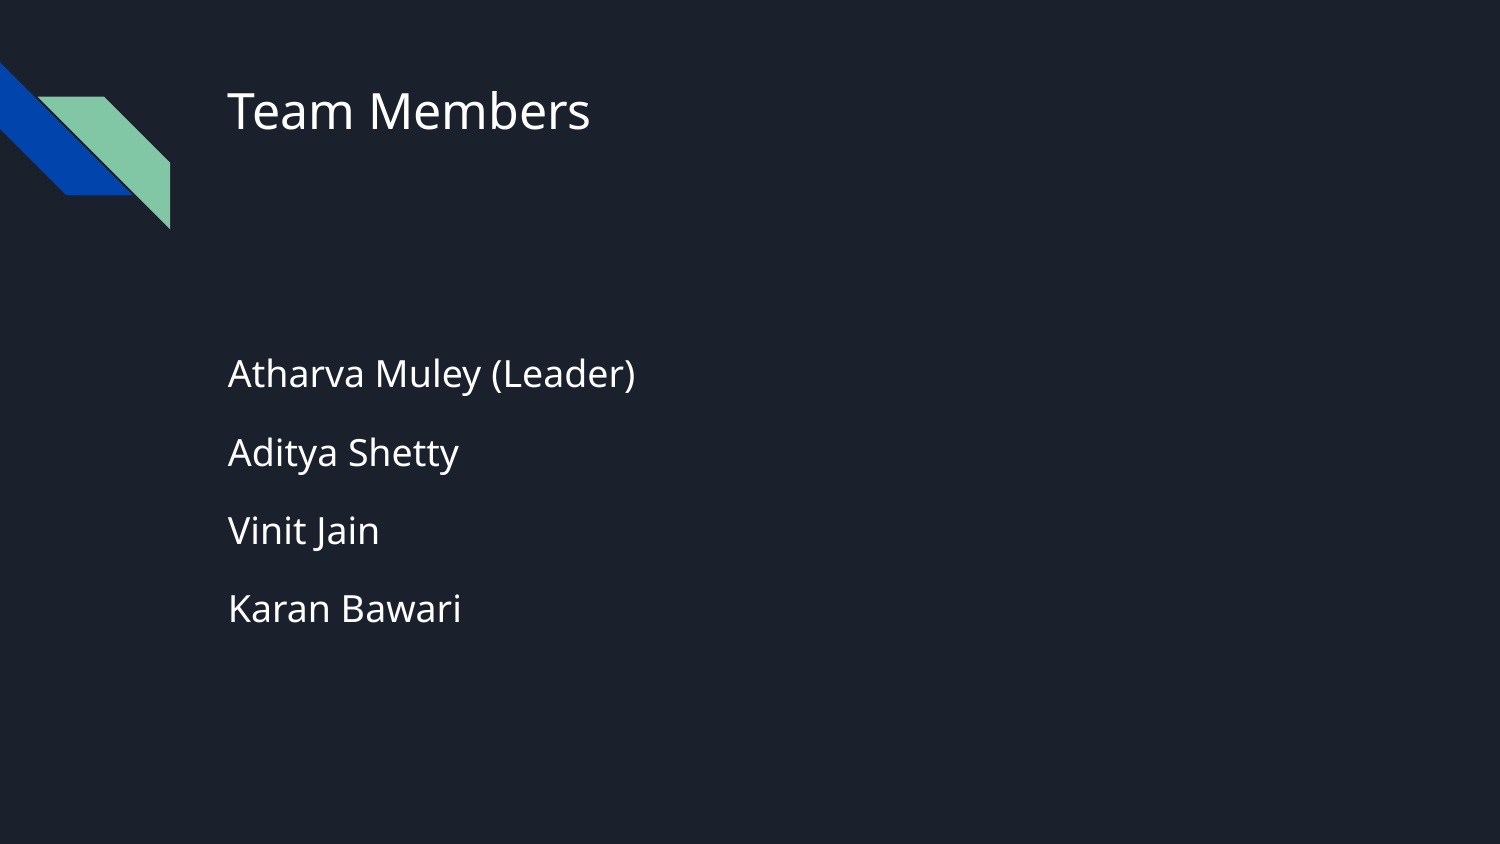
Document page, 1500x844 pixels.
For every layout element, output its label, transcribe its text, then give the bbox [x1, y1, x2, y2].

list Atharva Muley (Leader) Aditya Shetty Vinit Jain Karan Bawari [212, 257, 1368, 735]
title Team Members [212, 64, 1368, 215]
